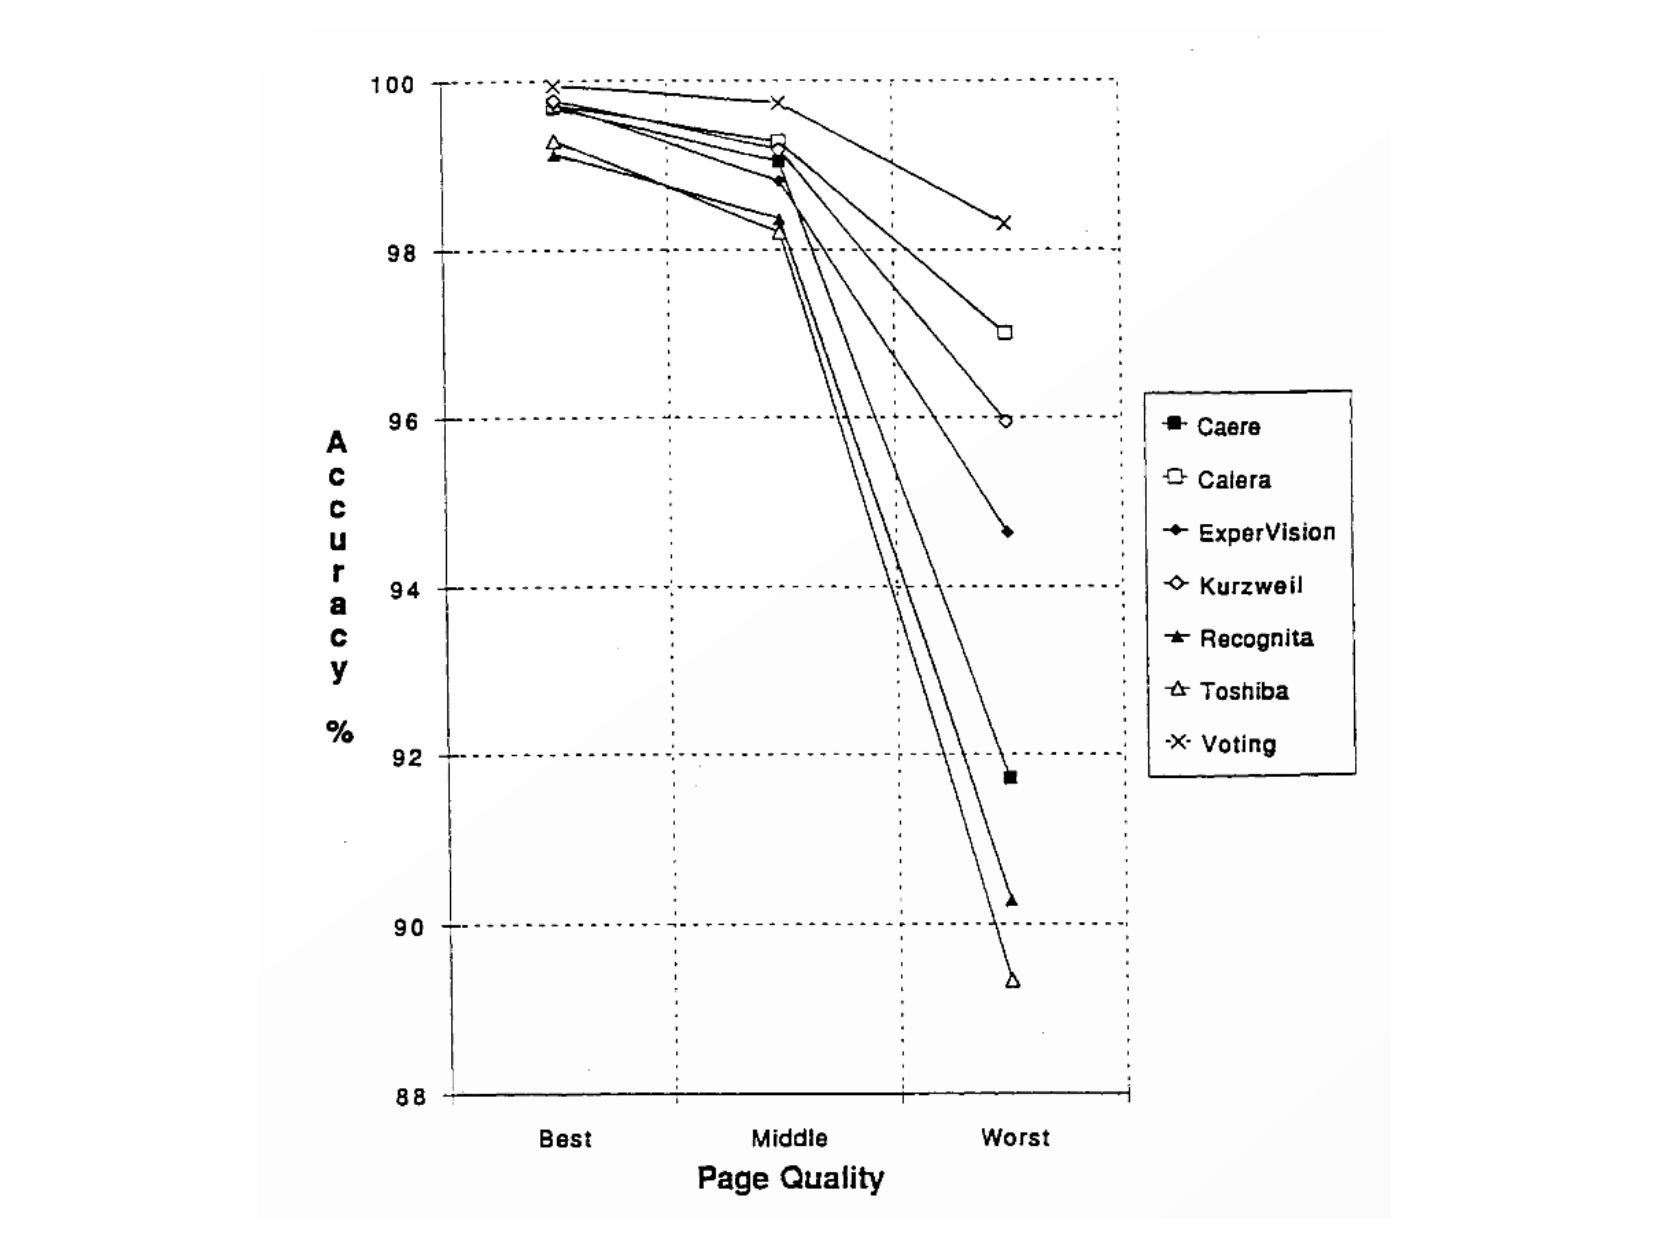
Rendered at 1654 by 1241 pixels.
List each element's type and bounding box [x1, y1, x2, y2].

picture [258, 26, 1391, 1219]
